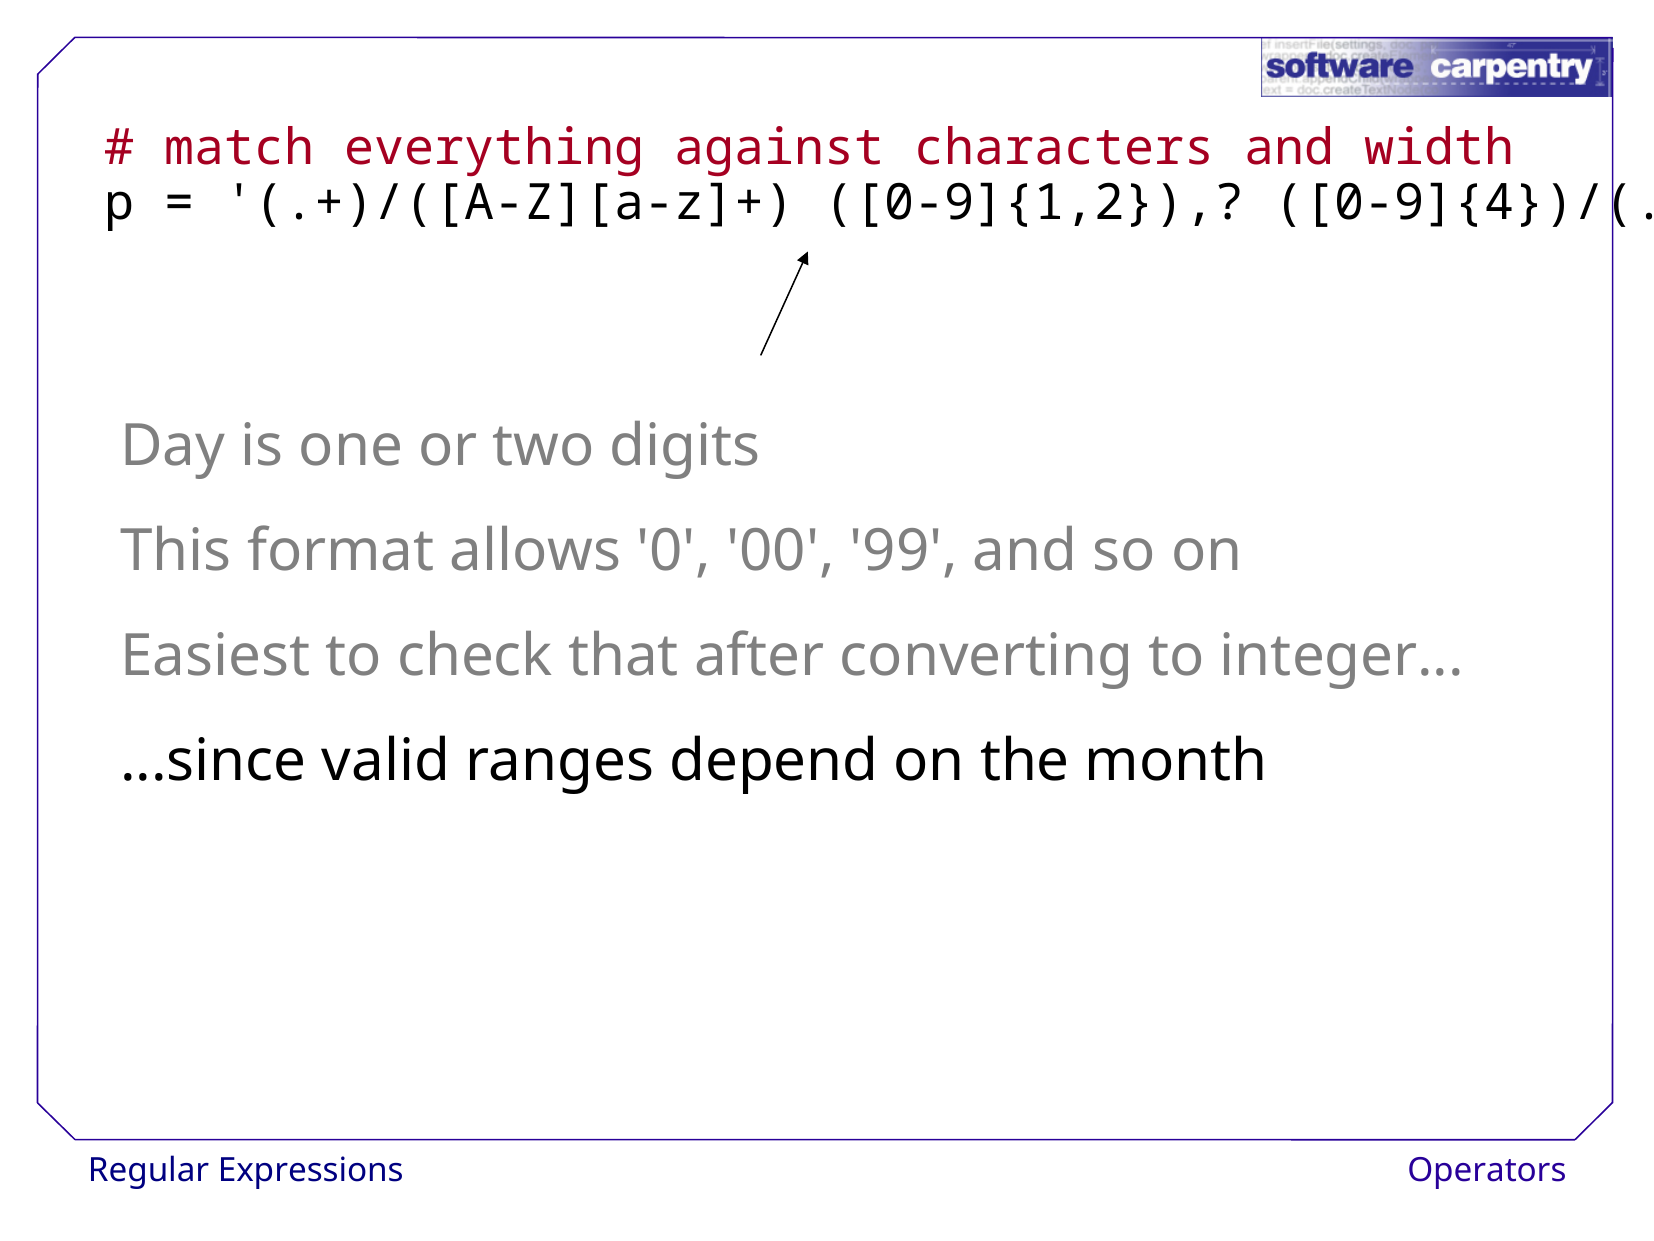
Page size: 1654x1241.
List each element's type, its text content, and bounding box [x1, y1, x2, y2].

text_box # match everything against characters and width p = '(.+)/([A-Z][a-z]+) ([0-9]{1,2}),? ([0-9]{4})/(.+)' [89, 112, 1512, 1074]
picture [1261, 39, 1613, 97]
text_box Day is one or two digits This format allows '0', '00', '99', and so on Easiest to check that after converting to integer... ...since valid ranges depend on the month [105, 364, 1479, 801]
